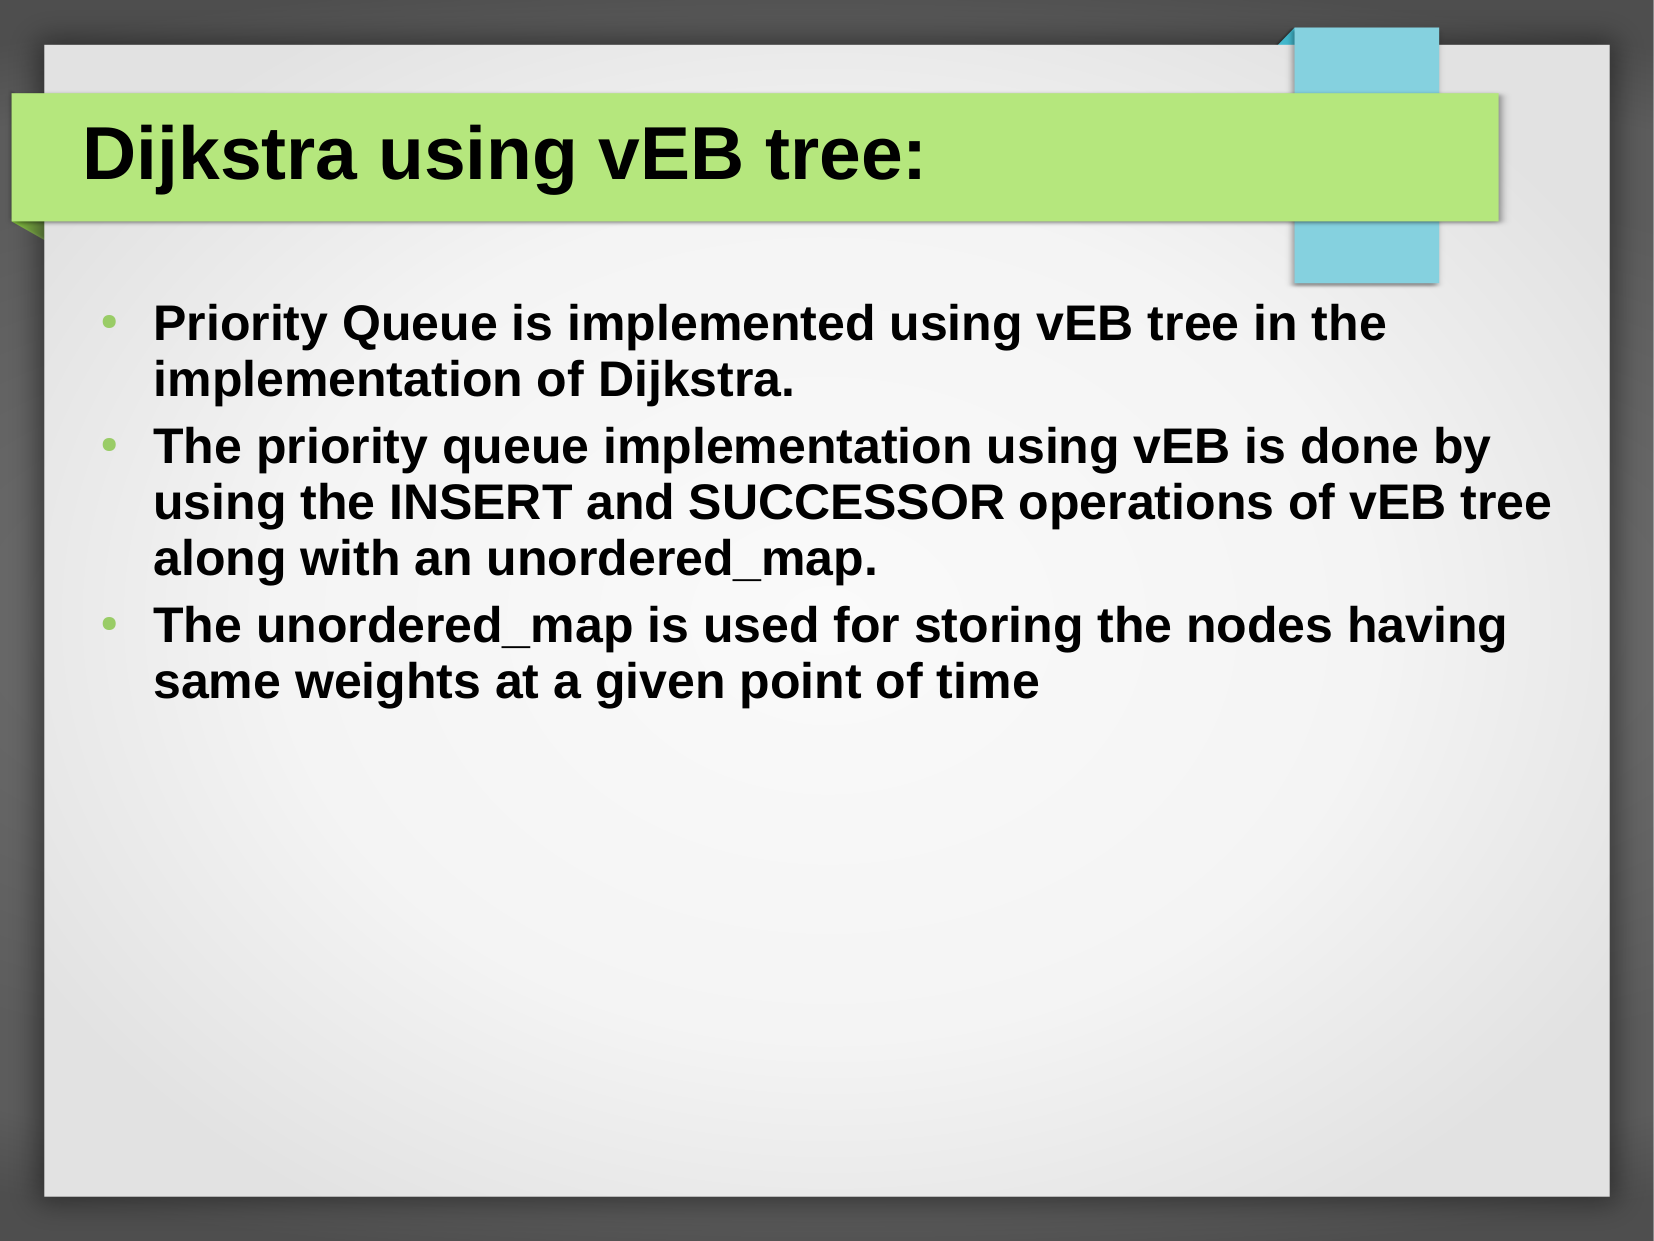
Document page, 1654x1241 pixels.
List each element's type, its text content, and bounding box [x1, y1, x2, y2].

title Dijkstra using vEB tree: [82, 94, 1264, 213]
list Priority Queue is implemented using vEB tree in the implementation of Dijkstra. The priority queue implementation using vEB is done by using the INSERT and SUCCESSOR operations of vEB tree along with an unordered_map. The unordered_map is used for storing the nodes having same weights at a given point of time [82, 295, 1571, 1015]
picture [0, 0, 1654, 1241]
